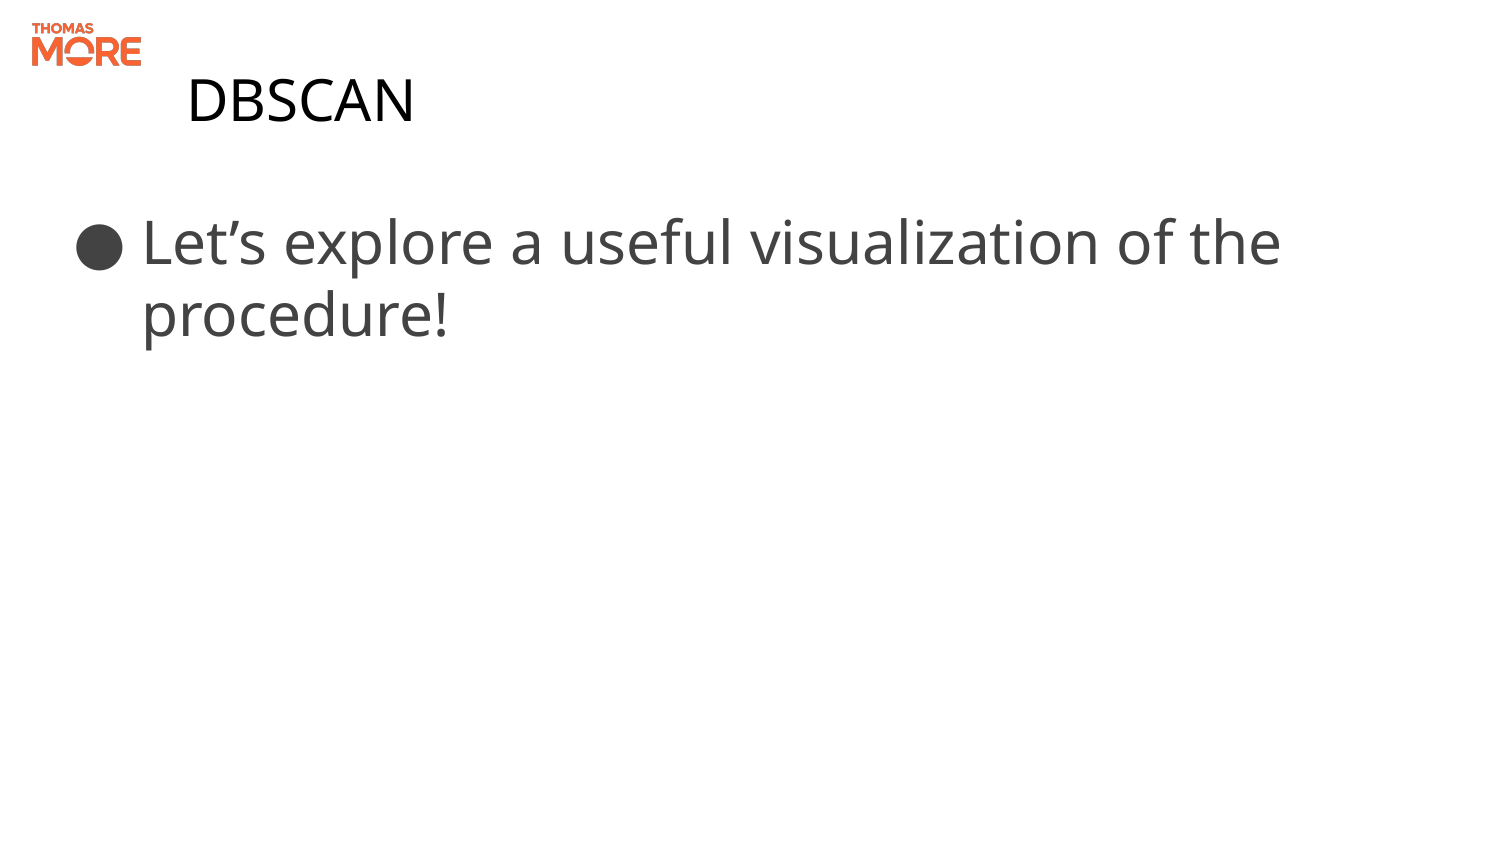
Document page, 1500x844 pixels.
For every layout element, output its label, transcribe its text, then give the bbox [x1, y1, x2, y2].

title DBSCAN [171, 48, 1449, 143]
picture [22, 13, 151, 76]
list Let’s explore a useful visualization of the procedure! [51, 189, 1476, 750]
